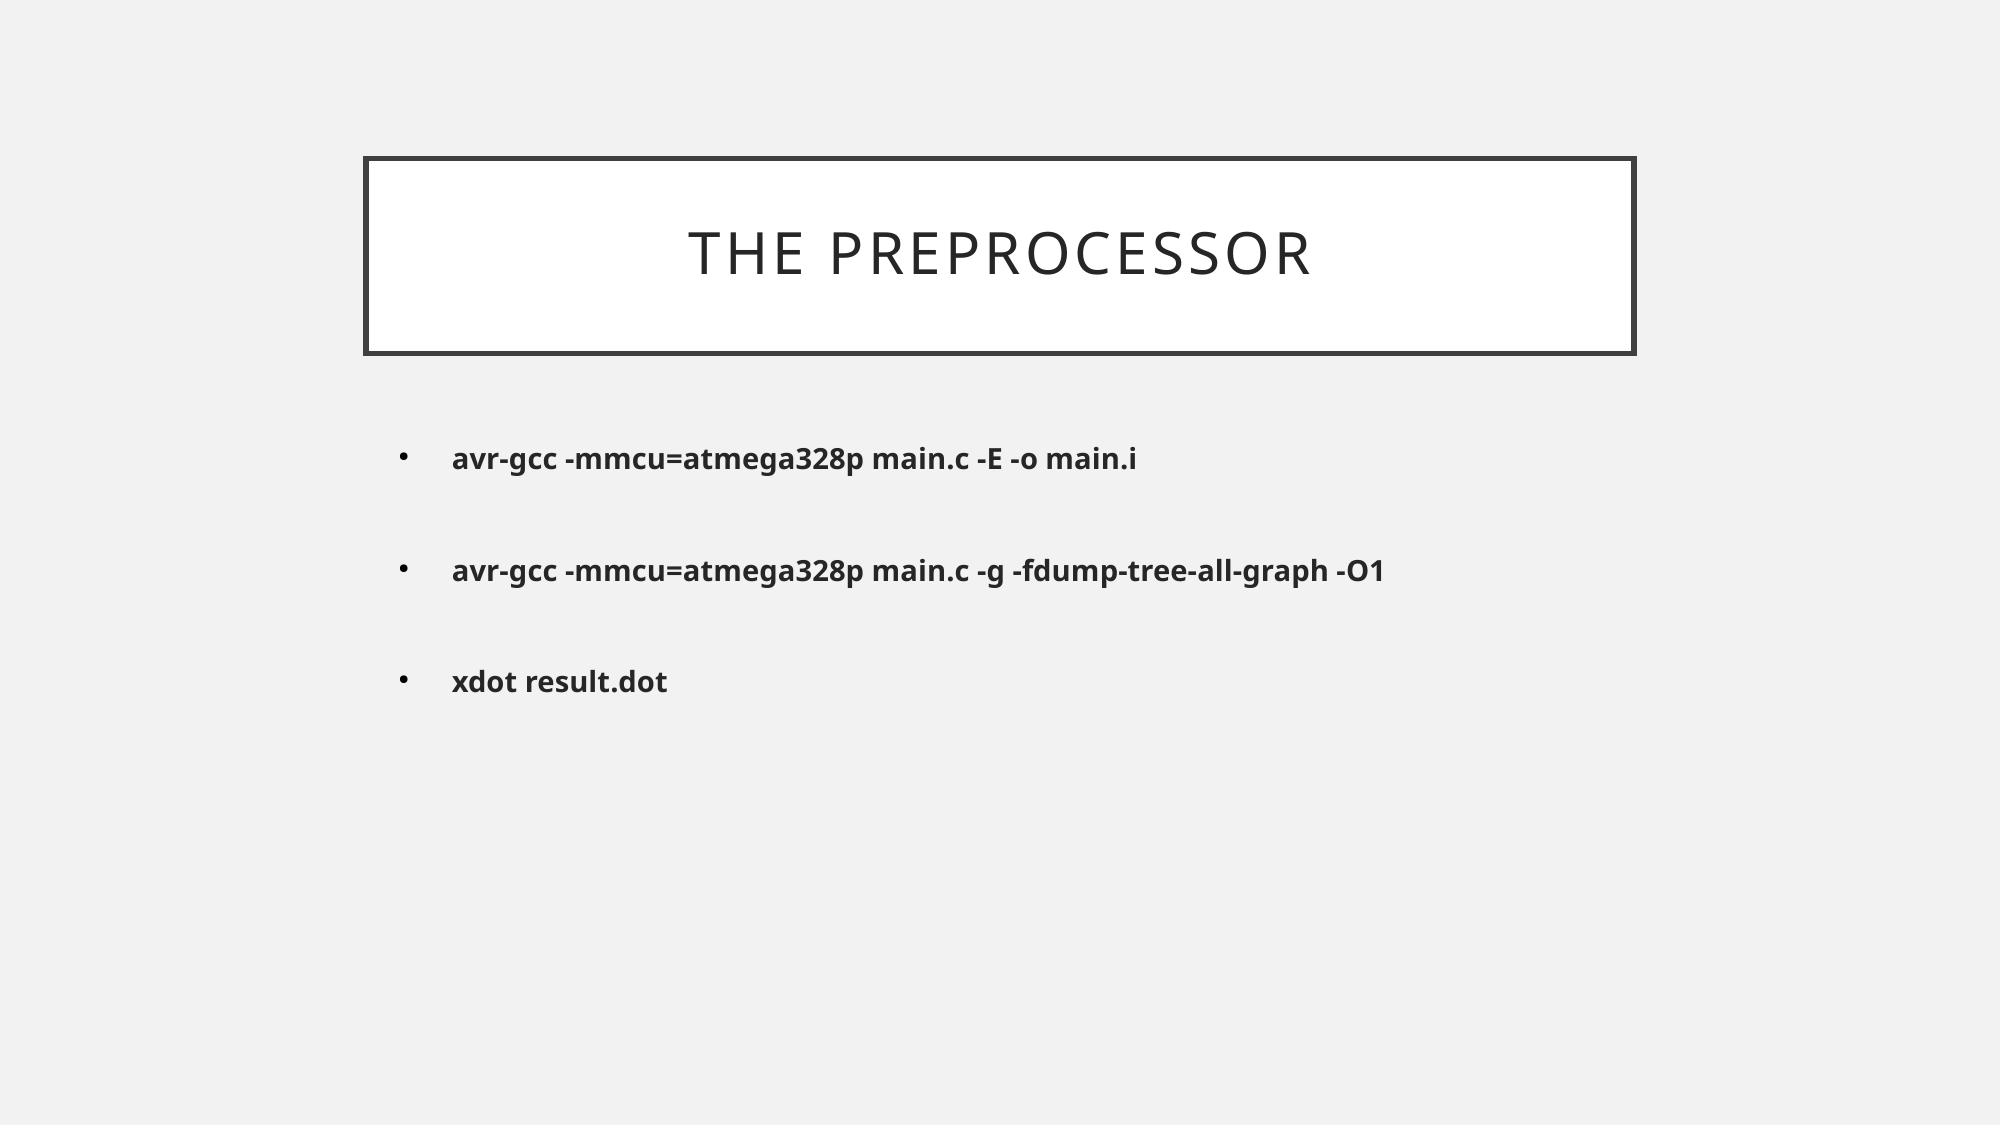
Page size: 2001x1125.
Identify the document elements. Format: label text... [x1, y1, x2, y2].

title The preprocessor [366, 158, 1634, 354]
list avr-gcc -mmcu=atmega328p main.c -E -o main.i avr-gcc -mmcu=atmega328p main.c -g -fdump-tree-all-graph -O1 xdot result.dot [366, 432, 1634, 942]
